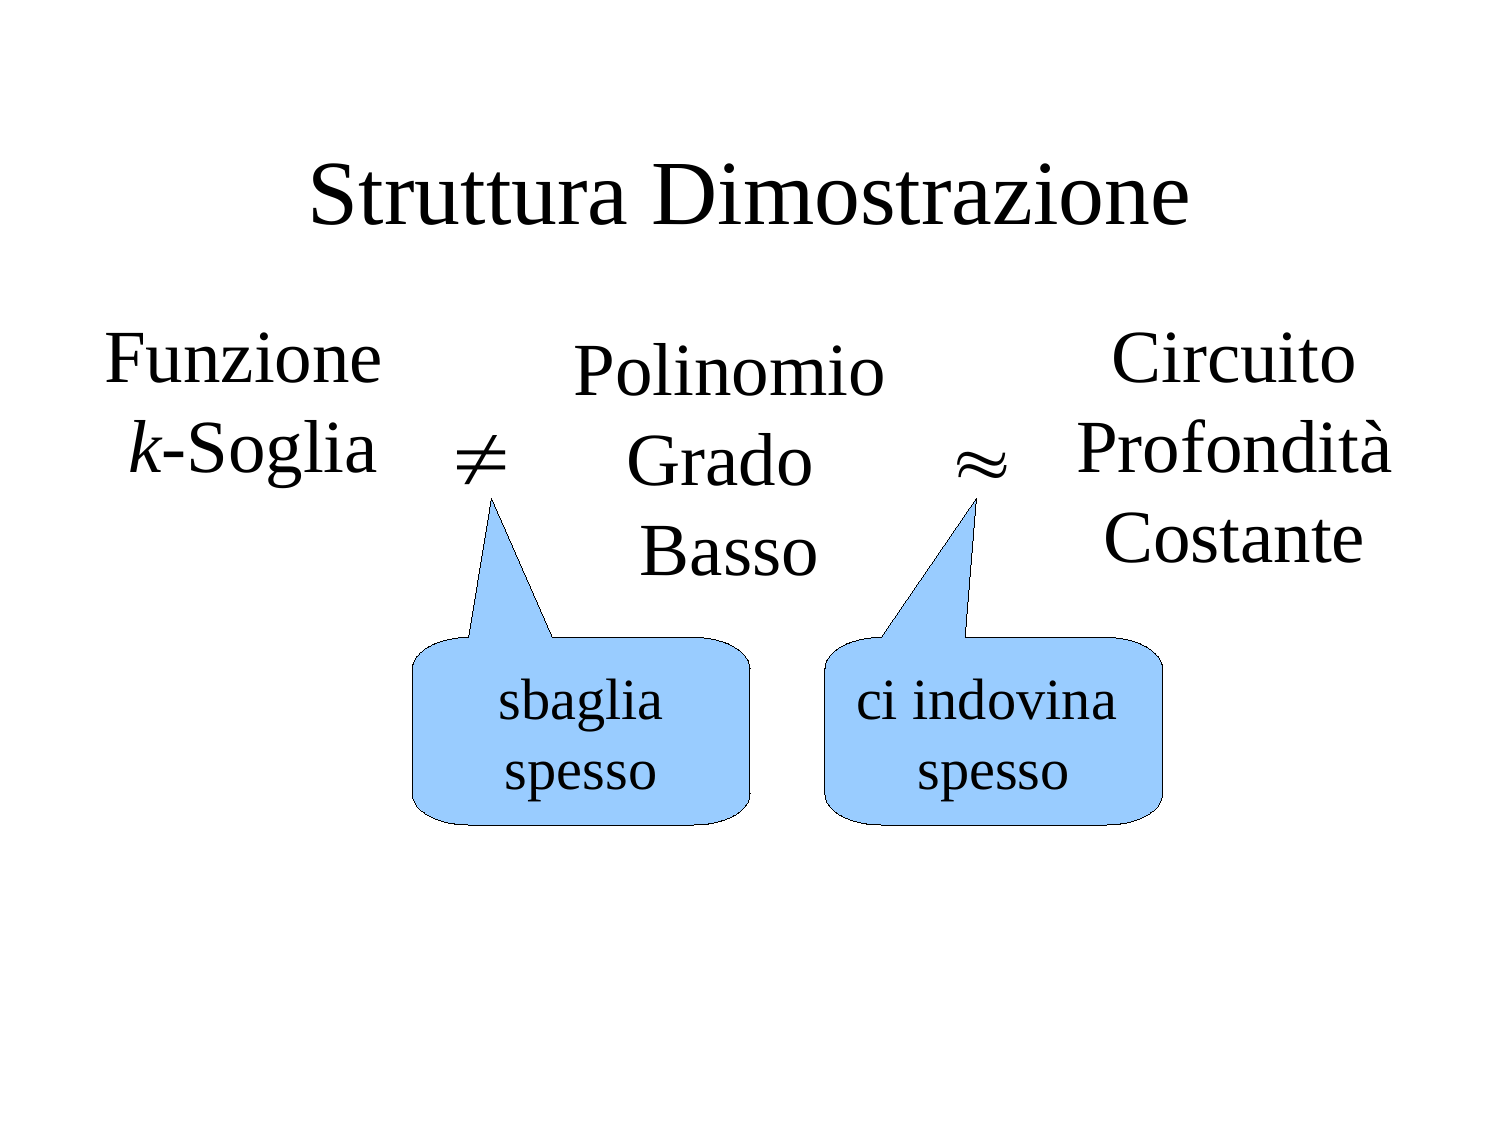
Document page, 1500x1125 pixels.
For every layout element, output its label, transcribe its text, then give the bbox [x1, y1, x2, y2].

text_box sbaglia spesso [412, 498, 751, 826]
text_box Polinomio Grado Basso [481, 312, 978, 598]
text_box  [406, 393, 557, 553]
text_box ci indovina spesso [824, 498, 1163, 826]
text_box Funzione k-Soglia [24, 299, 482, 495]
text_box Polinomio Grado Basso [969, 515, 978, 598]
title Struttura Dimostrazione [112, 99, 1388, 288]
chart [604, 442, 723, 502]
text_box Circuito Profondità Costante [1006, 299, 1463, 585]
text_box ≈ [932, 399, 1007, 515]
